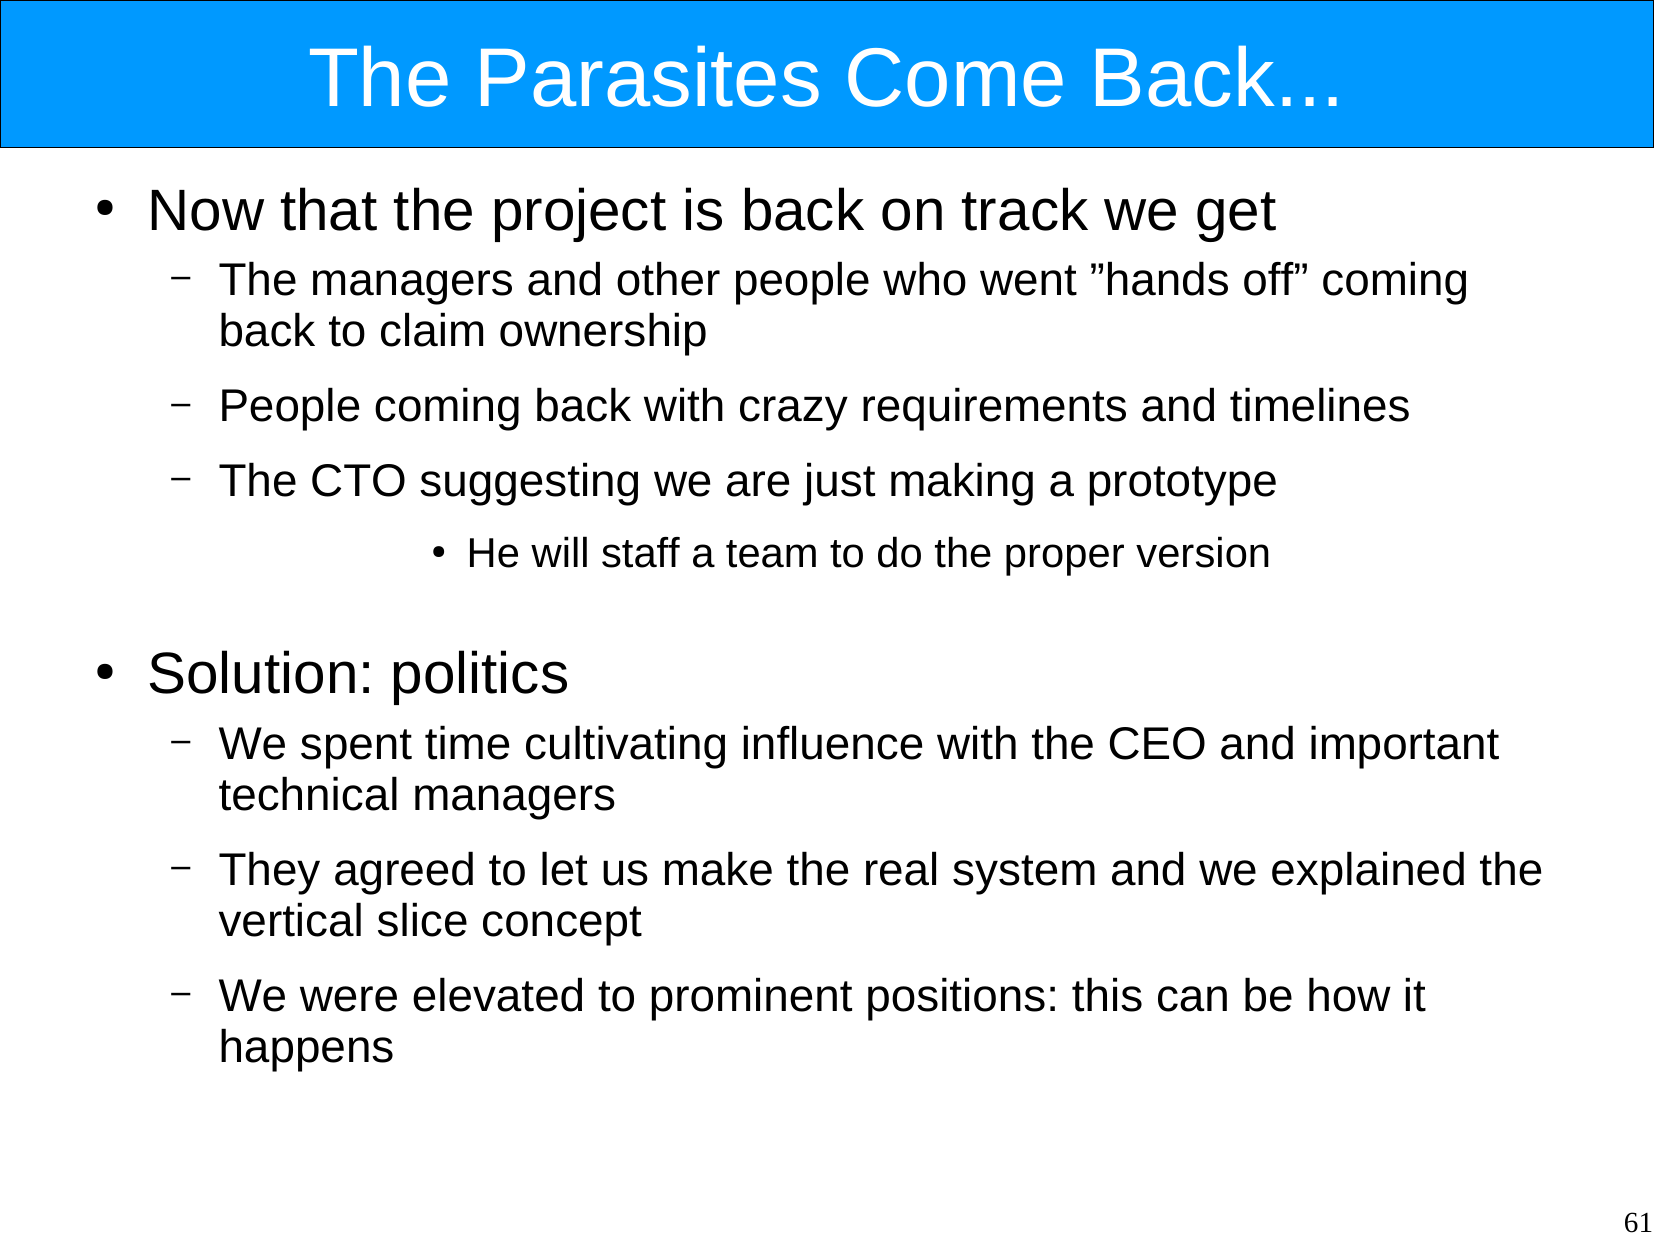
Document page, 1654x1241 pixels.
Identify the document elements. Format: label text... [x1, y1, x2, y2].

title The Parasites Come Back... [82, 21, 1571, 135]
list Now that the project is back on track we get The managers and other people who went ”hands off” coming back to claim ownership People coming back with crazy requirements and timelines The CTO suggesting we are just making a prototype He will staff a team to do the proper version Solution: politics We spent time cultivating influence with the CEO and important technical managers They agreed to let us make the real system and we explained the vertical slice concept We were elevated to prominent positions: this can be how it happens [76, 177, 1565, 1196]
